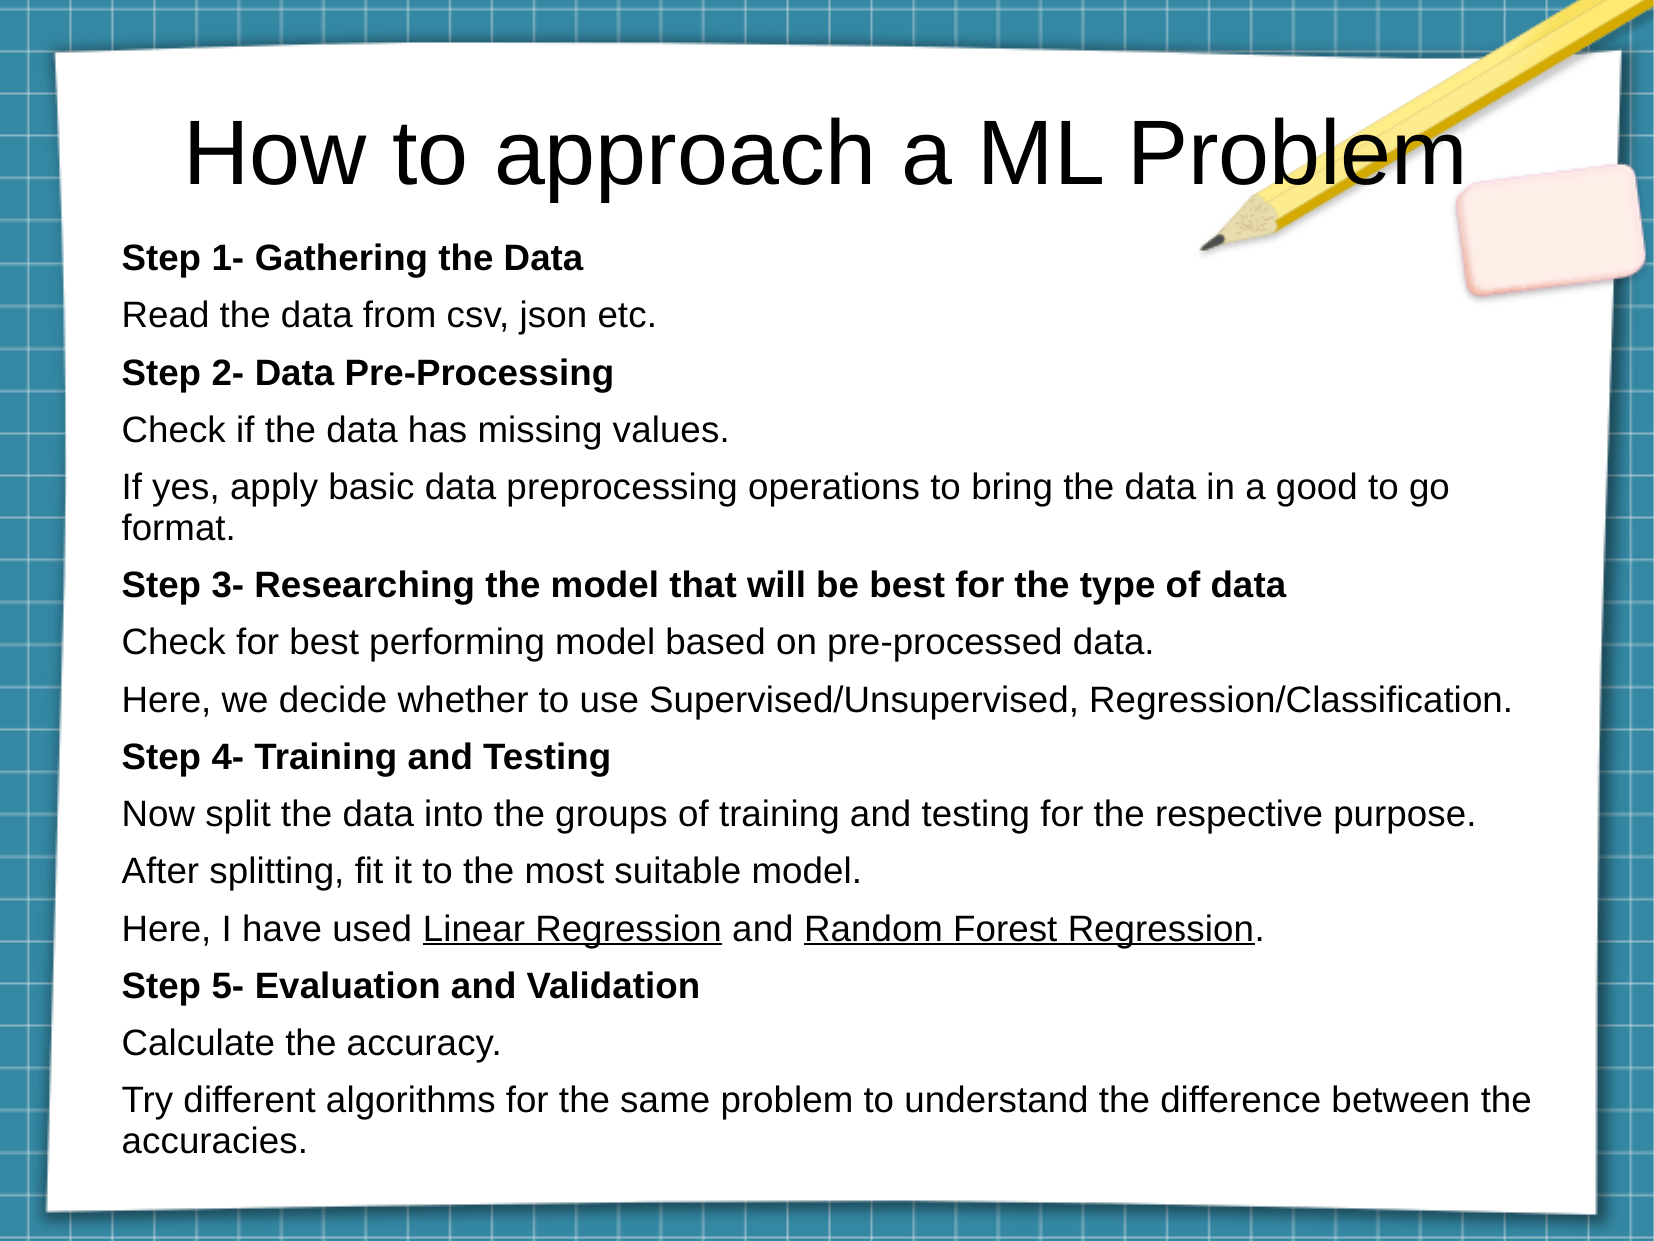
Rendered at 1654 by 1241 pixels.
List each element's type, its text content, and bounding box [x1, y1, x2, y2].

list Step 1- Gathering the Data Read the data from csv, json etc. Step 2- Data Pre-Processing Check if the data has missing values. If yes, apply basic data preprocessing operations to bring the data in a good to go format. Step 3- Researching the model that will be best for the type of data Check for best performing model based on pre-processed data. Here, we decide whether to use Supervised/Unsupervised, Regression/Classification. Step 4- Training and Testing Now split the data into the groups of training and testing for the respective purpose. After splitting, fit it to the most suitable model. Here, I have used Linear Regression and Random Forest Regression. Step 5- Evaluation and Validation Calculate the accuracy. Try different algorithms for the same problem to understand the difference between the accuracies. [82, 237, 1571, 1179]
title How to approach a ML Problem [82, 49, 1571, 237]
picture [0, 0, 1654, 1241]
